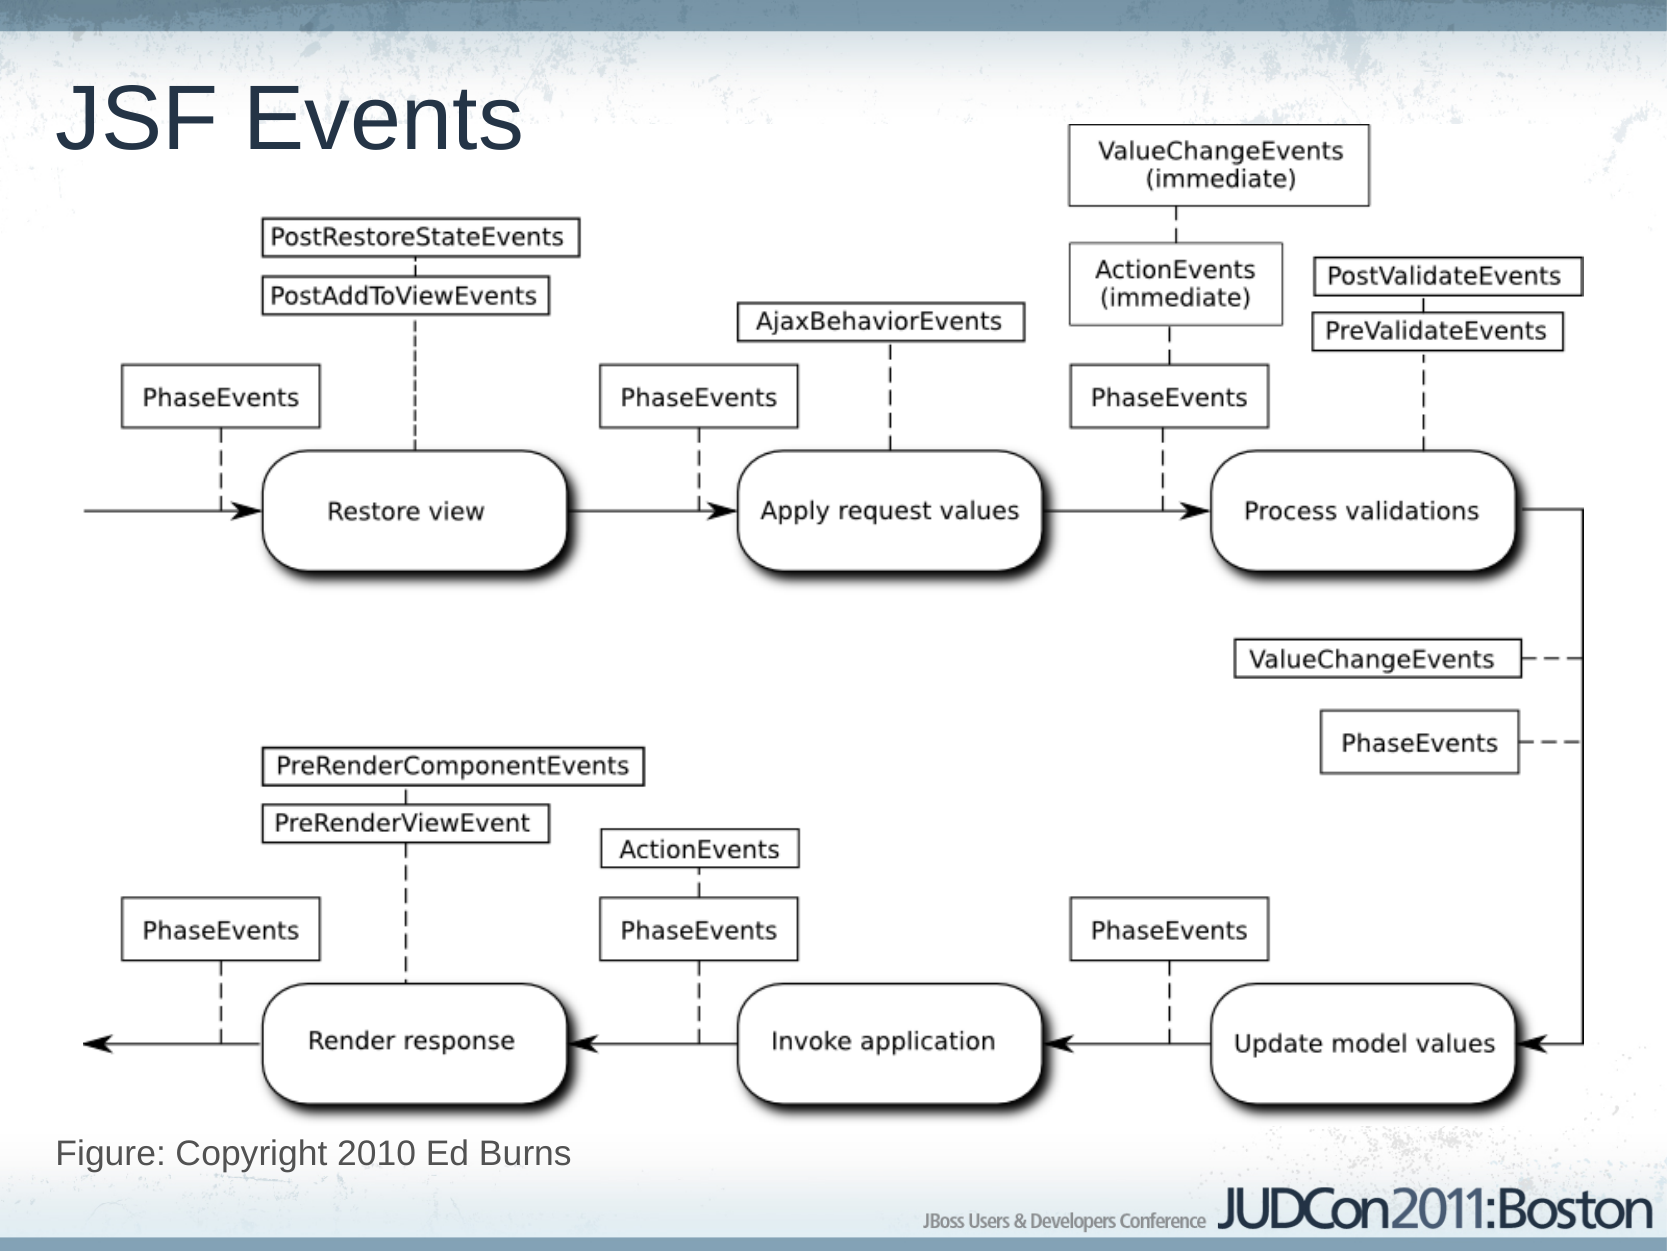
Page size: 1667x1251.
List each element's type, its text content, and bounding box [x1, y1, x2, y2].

text_box Figure: Copyright 2010 Ed Burns [55, 1133, 961, 1174]
picture [0, 0, 1667, 1251]
title JSF Events [40, 50, 1627, 216]
